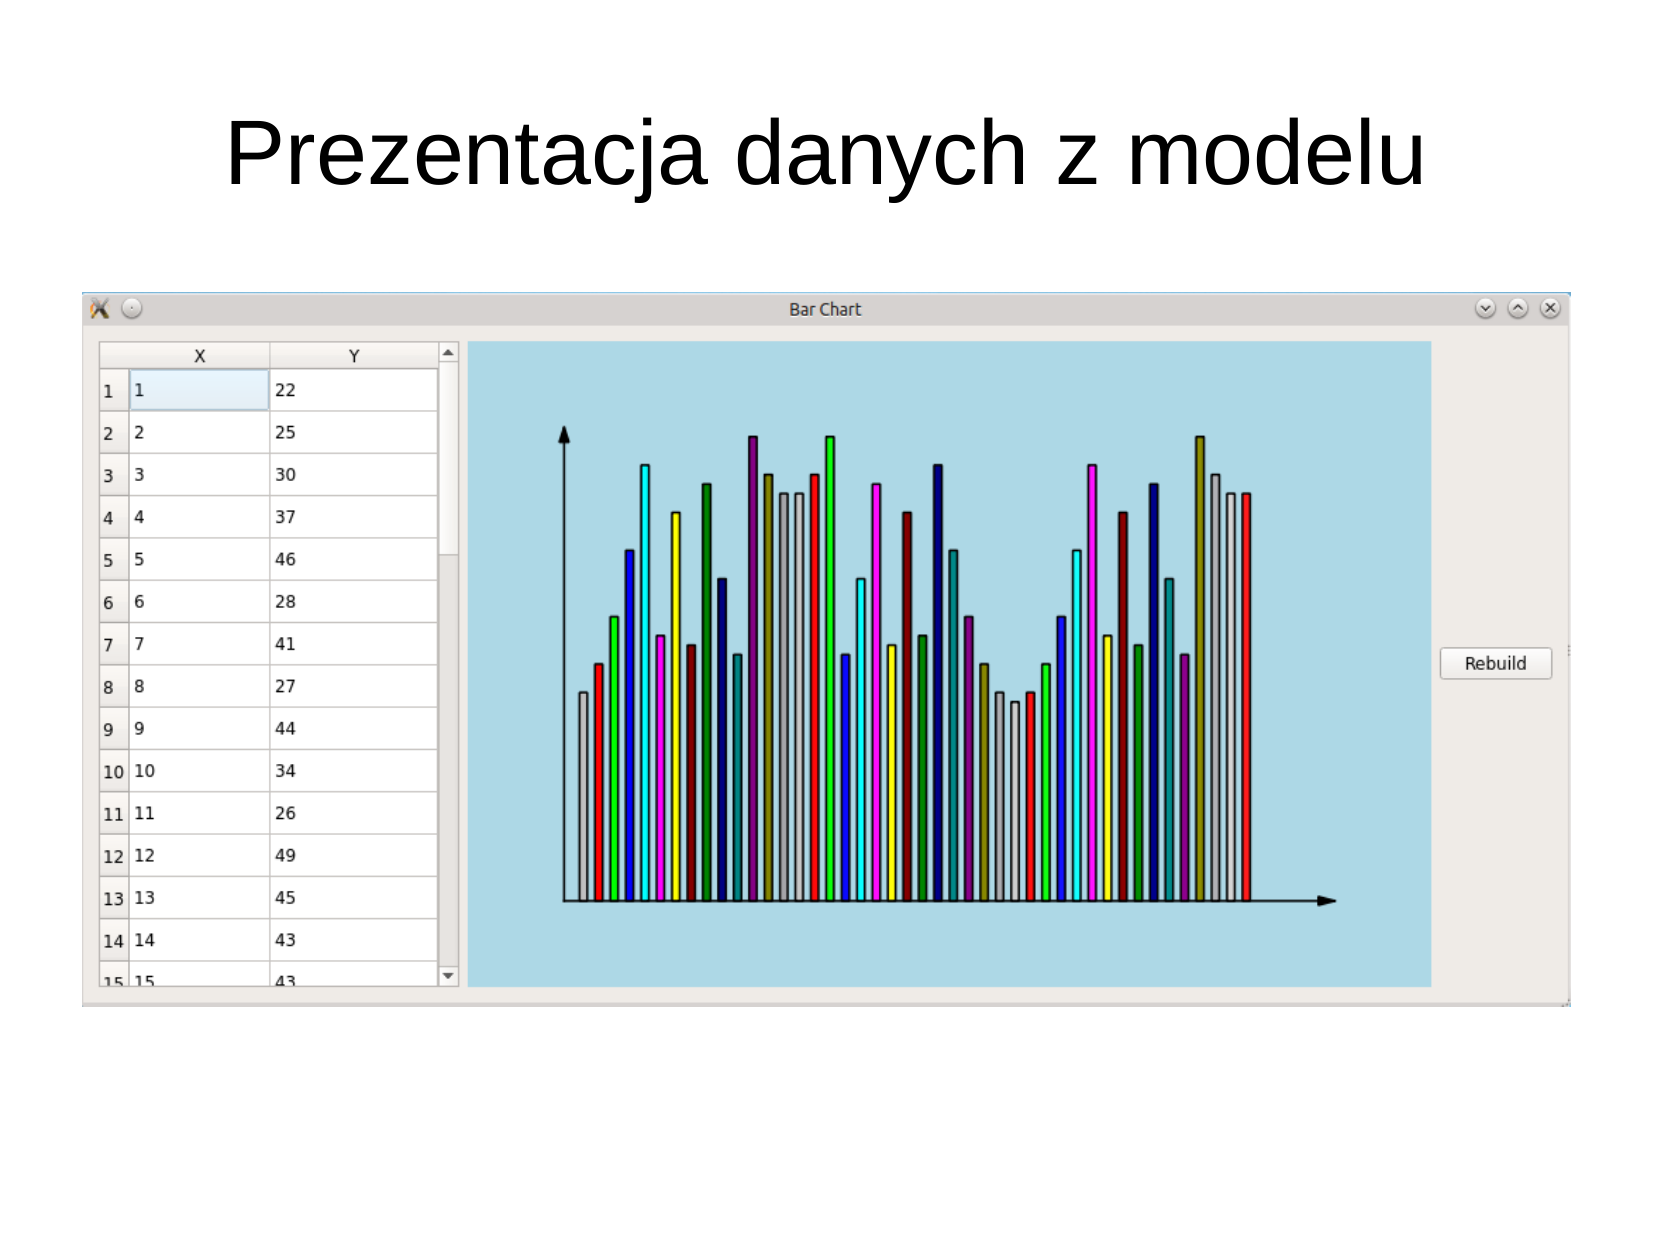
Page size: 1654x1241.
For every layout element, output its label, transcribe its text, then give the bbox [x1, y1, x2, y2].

picture [0, 0, 1654, 1241]
title Prezentacja danych z modelu [82, 49, 1571, 257]
